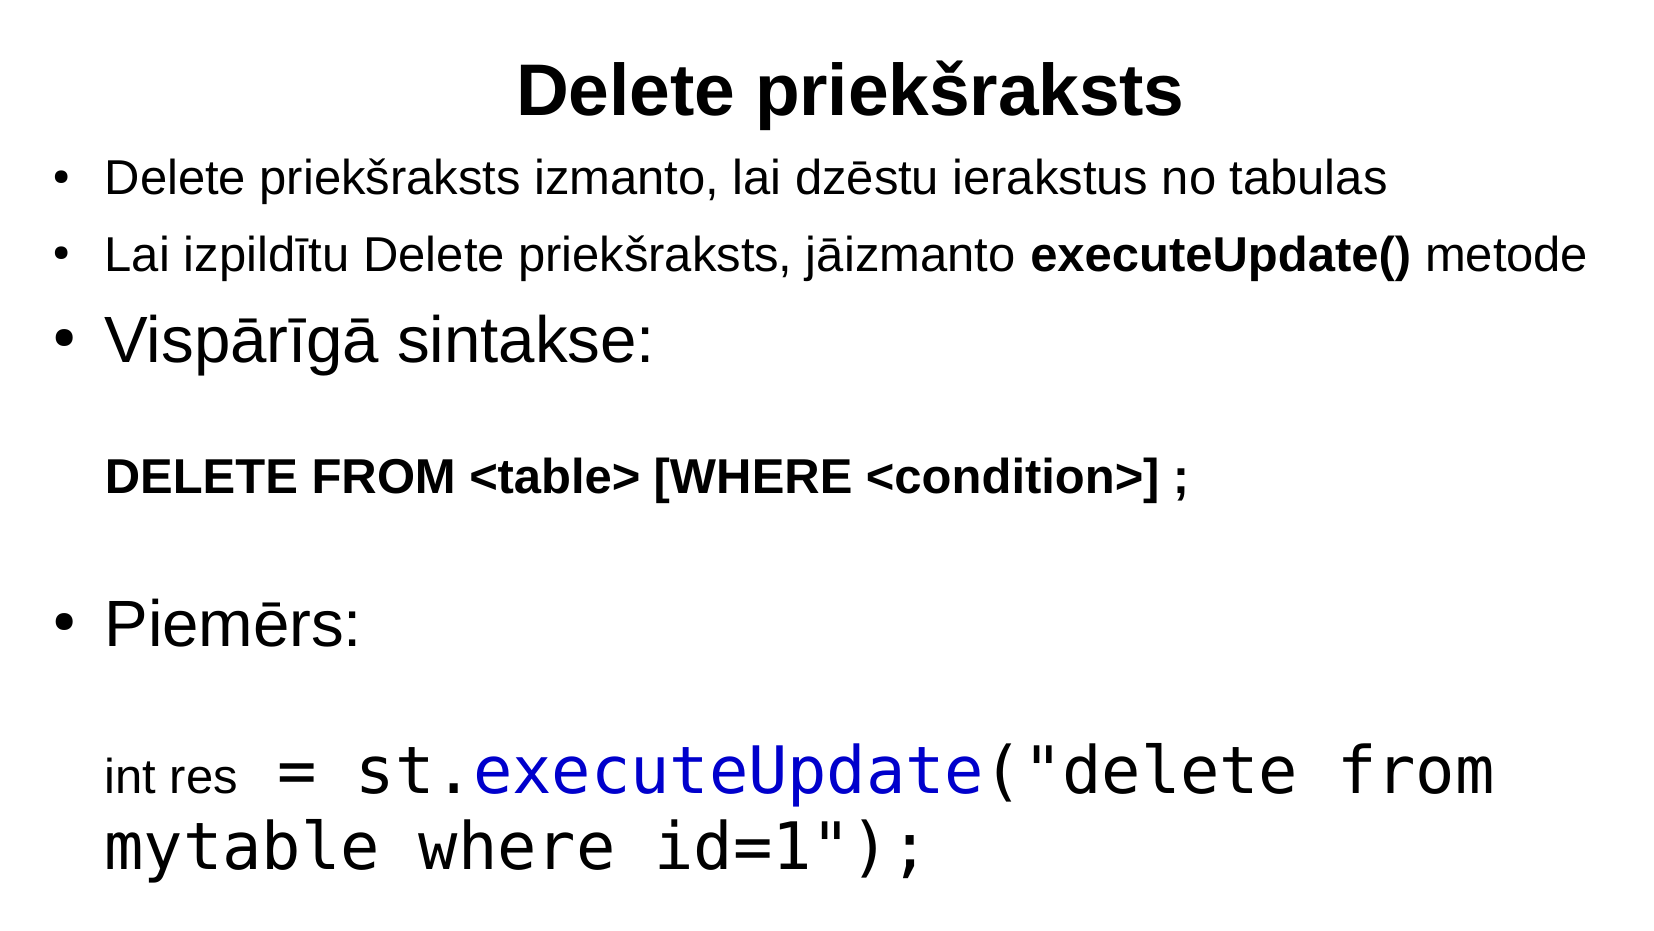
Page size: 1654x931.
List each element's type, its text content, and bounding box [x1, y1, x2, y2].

list Delete priekšraksts izmanto, lai dzēstu ierakstus no tabulas Lai izpildītu Delete priekšraksts, jāizmanto executeUpdate() metode Vispārīgā sintakse: DELETE FROM <table> [WHERE <condition>] ; Piemērs: int res = st.executeUpdate("delete from mytable where id=1"); [35, 150, 1595, 913]
title Delete priekšraksts [106, 30, 1595, 150]
